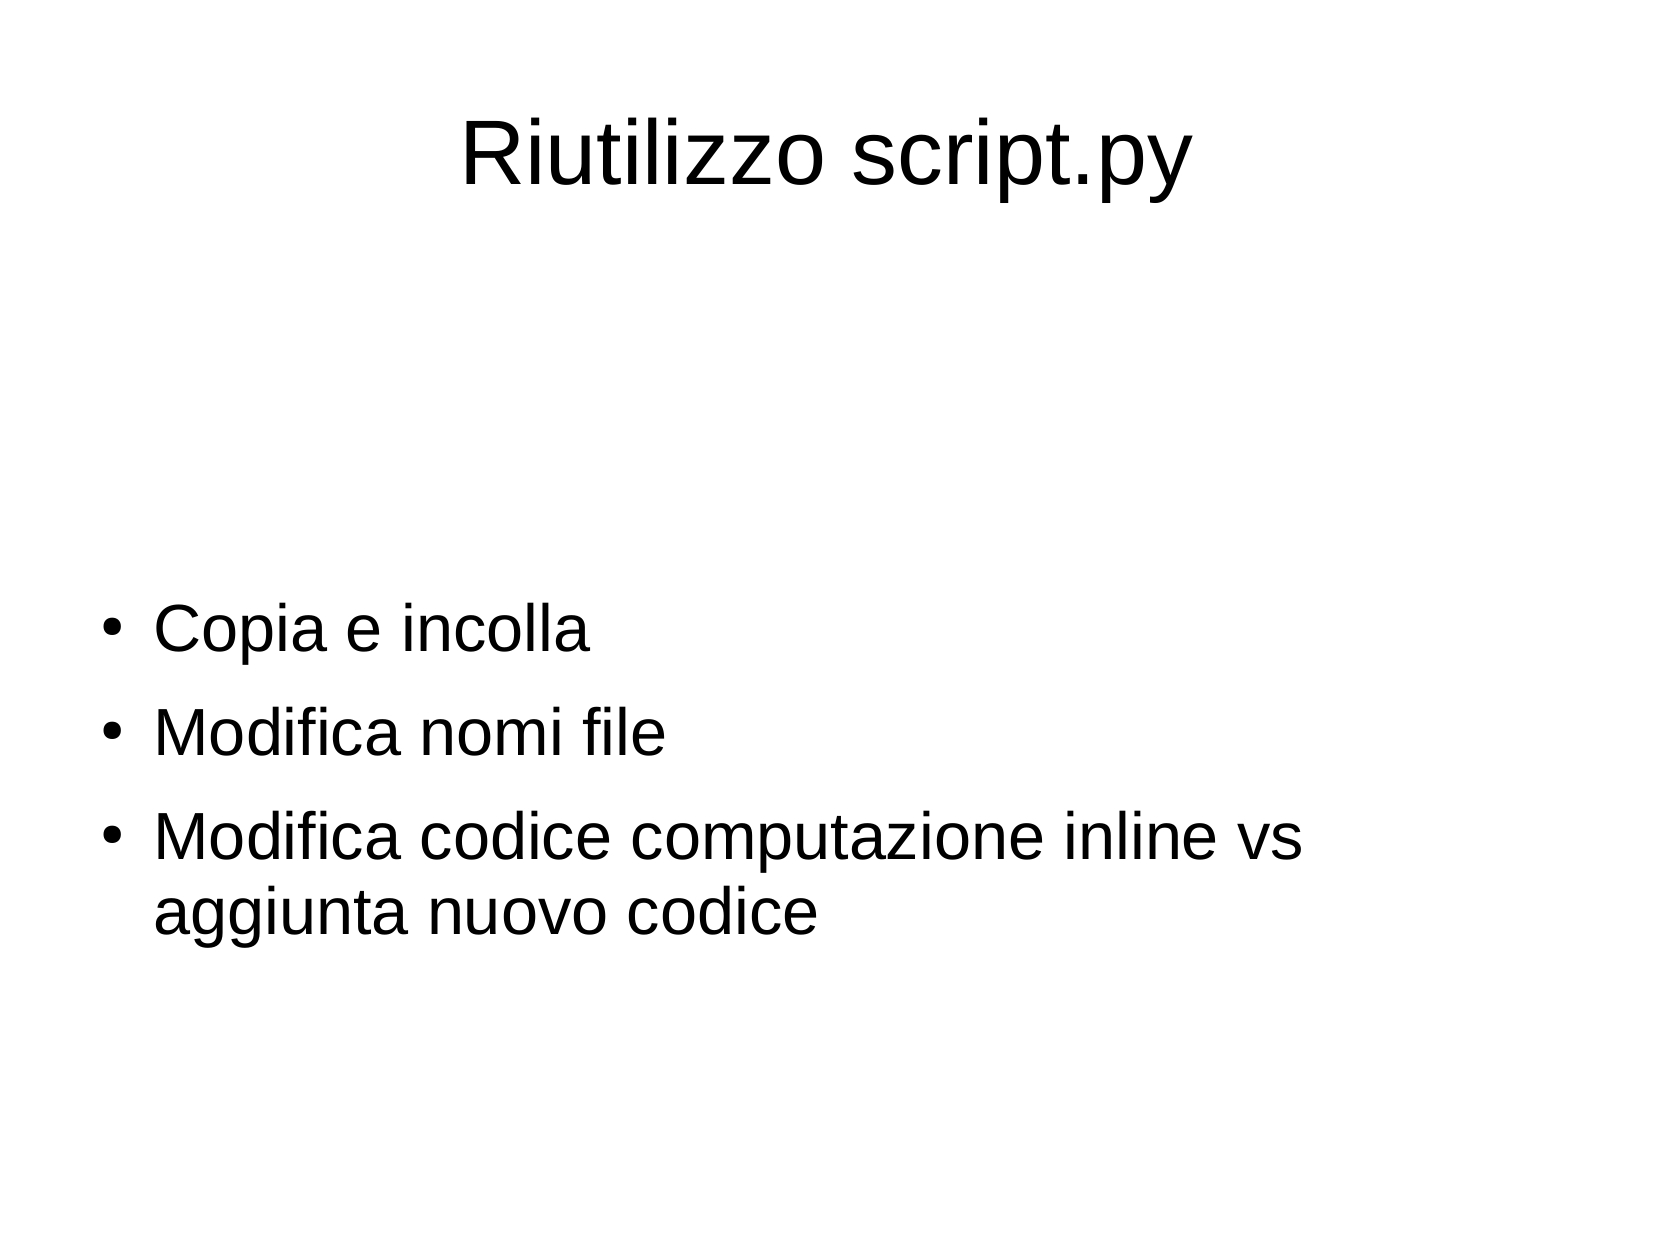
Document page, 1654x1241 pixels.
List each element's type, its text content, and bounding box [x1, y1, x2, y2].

title Riutilizzo script.py [82, 49, 1571, 257]
list Copia e incolla Modifica nomi file Modifica codice computazione inline vs aggiunta nuovo codice [82, 590, 1571, 1010]
